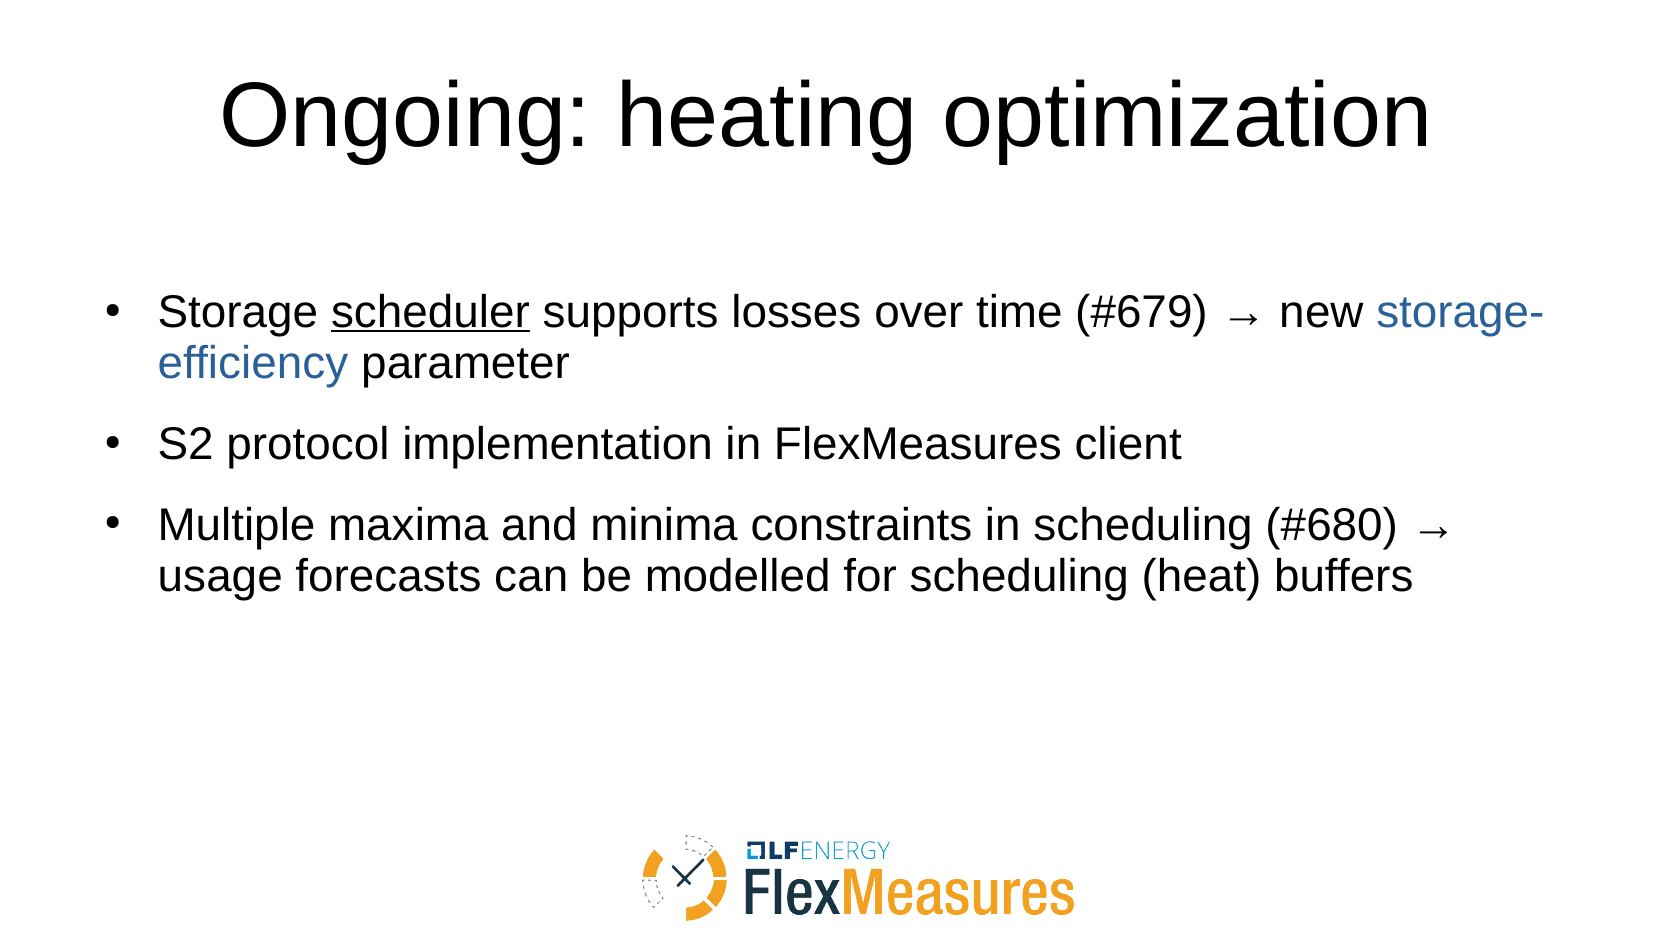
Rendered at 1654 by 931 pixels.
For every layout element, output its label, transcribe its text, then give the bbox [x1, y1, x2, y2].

title Ongoing: heating optimization [82, 37, 1571, 193]
list Storage scheduler supports losses over time (#679) → new storage-efficiency parameter S2 protocol implementation in FlexMeasures client Multiple maxima and minima constraints in scheduling (#680) → usage forecasts can be modelled for scheduling (heat) buffers [86, 285, 1576, 826]
picture [642, 835, 1074, 921]
